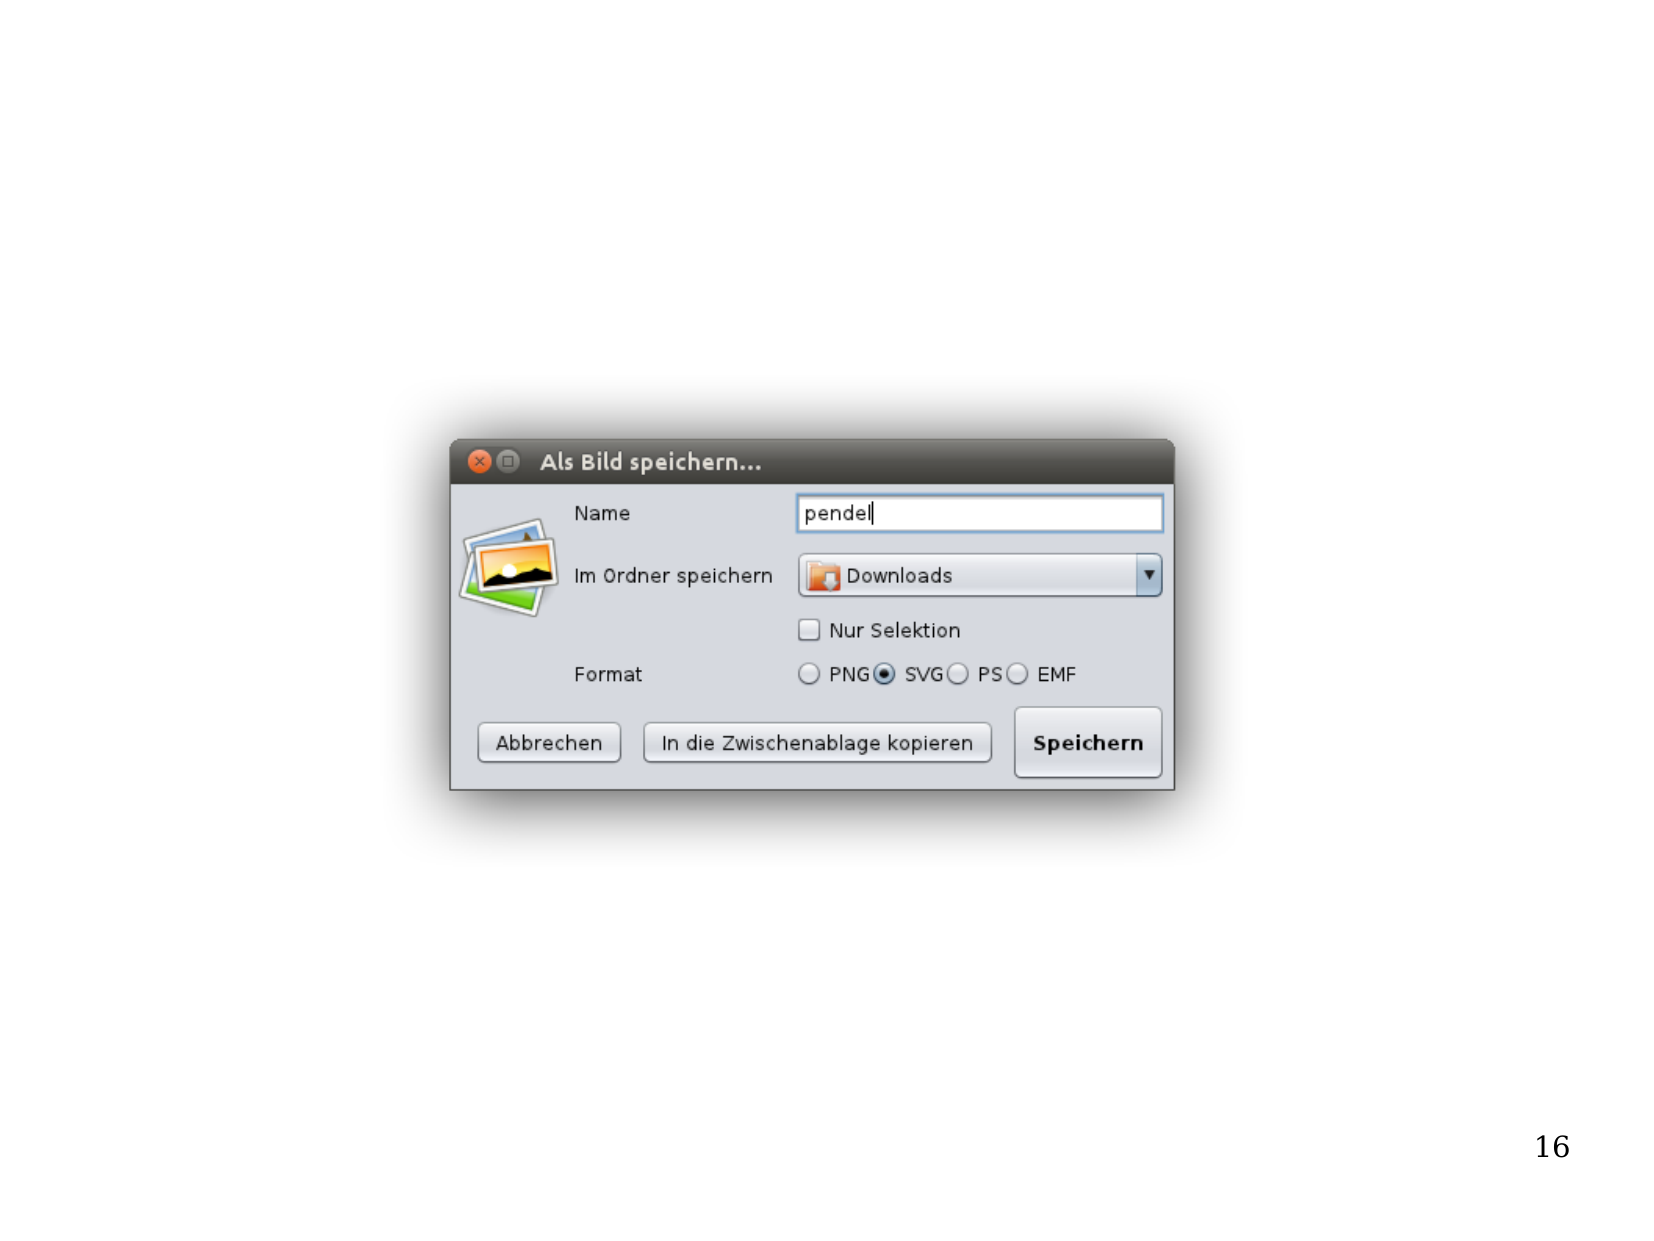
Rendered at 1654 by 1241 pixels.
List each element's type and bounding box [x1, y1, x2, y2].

picture [351, 353, 1296, 888]
